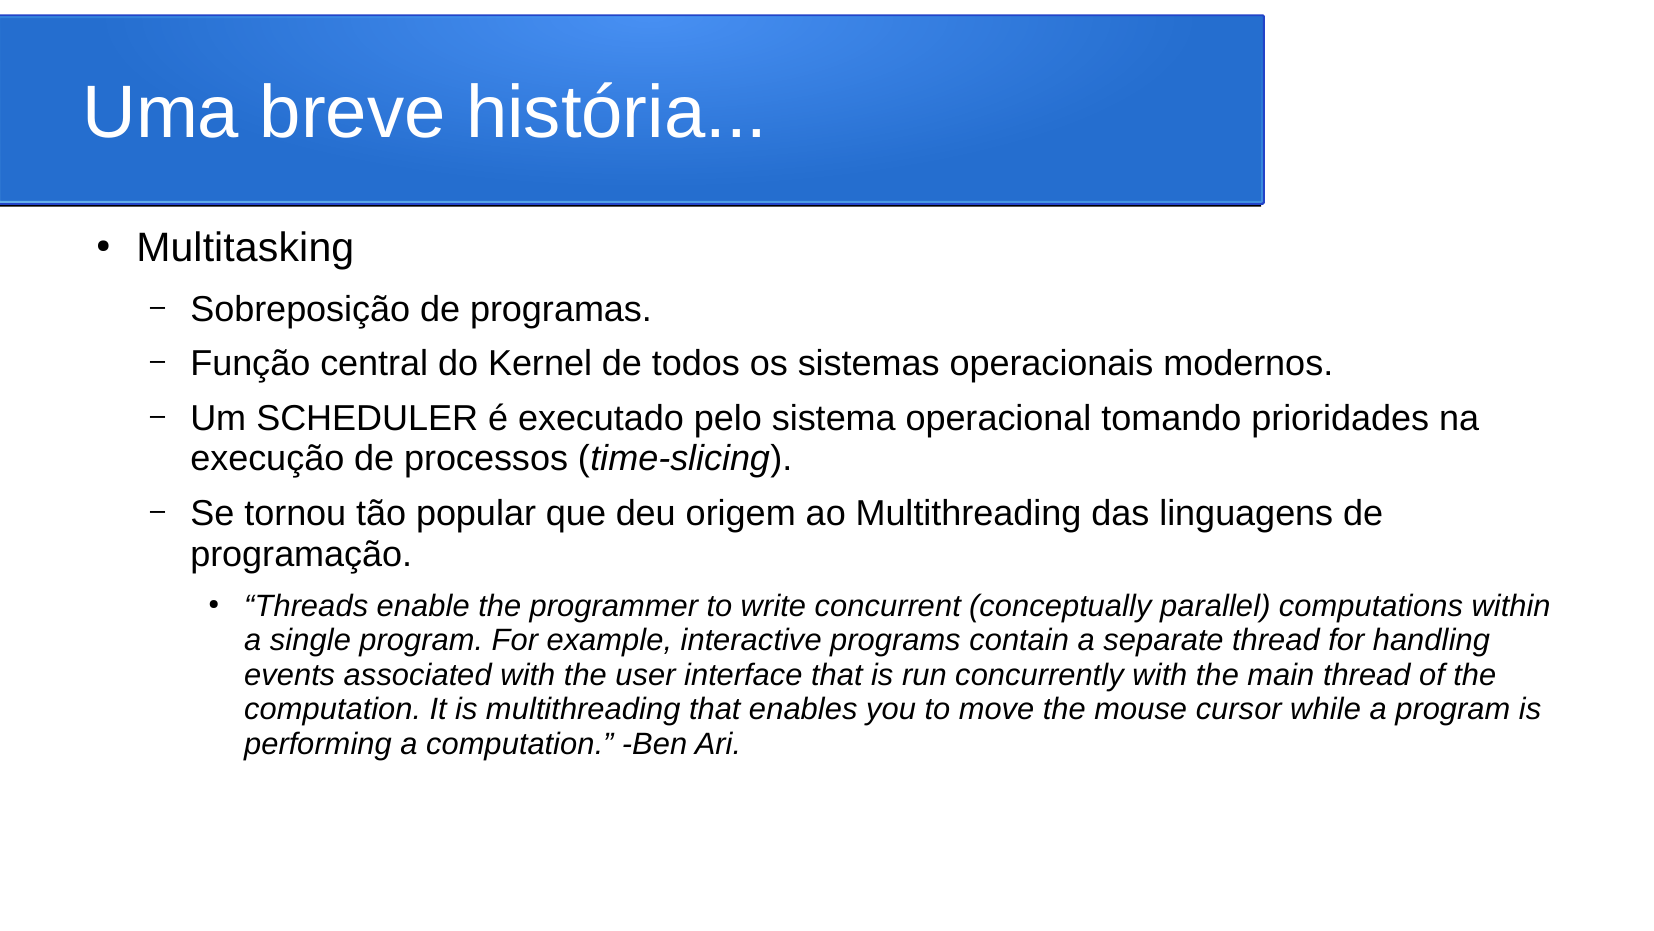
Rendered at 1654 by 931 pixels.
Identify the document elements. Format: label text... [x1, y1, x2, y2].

list Multitasking Sobreposição de programas. Função central do Kernel de todos os sistemas operacionais modernos. Um SCHEDULER é executado pelo sistema operacional tomando prioridades na execução de processos (time-slicing). Se tornou tão popular que deu origem ao Multithreading das linguagens de programação. “Threads enable the programmer to write concurrent (conceptually parallel) computations within a single program. For example, interactive programs contain a separate thread for handling events associated with the user interface that is run concurrently with the main thread of the computation. It is multithreading that enables you to move the mouse cursor while a program is performing a computation.” -Ben Ari. [82, 224, 1571, 764]
title Uma breve história... [82, 35, 1235, 189]
